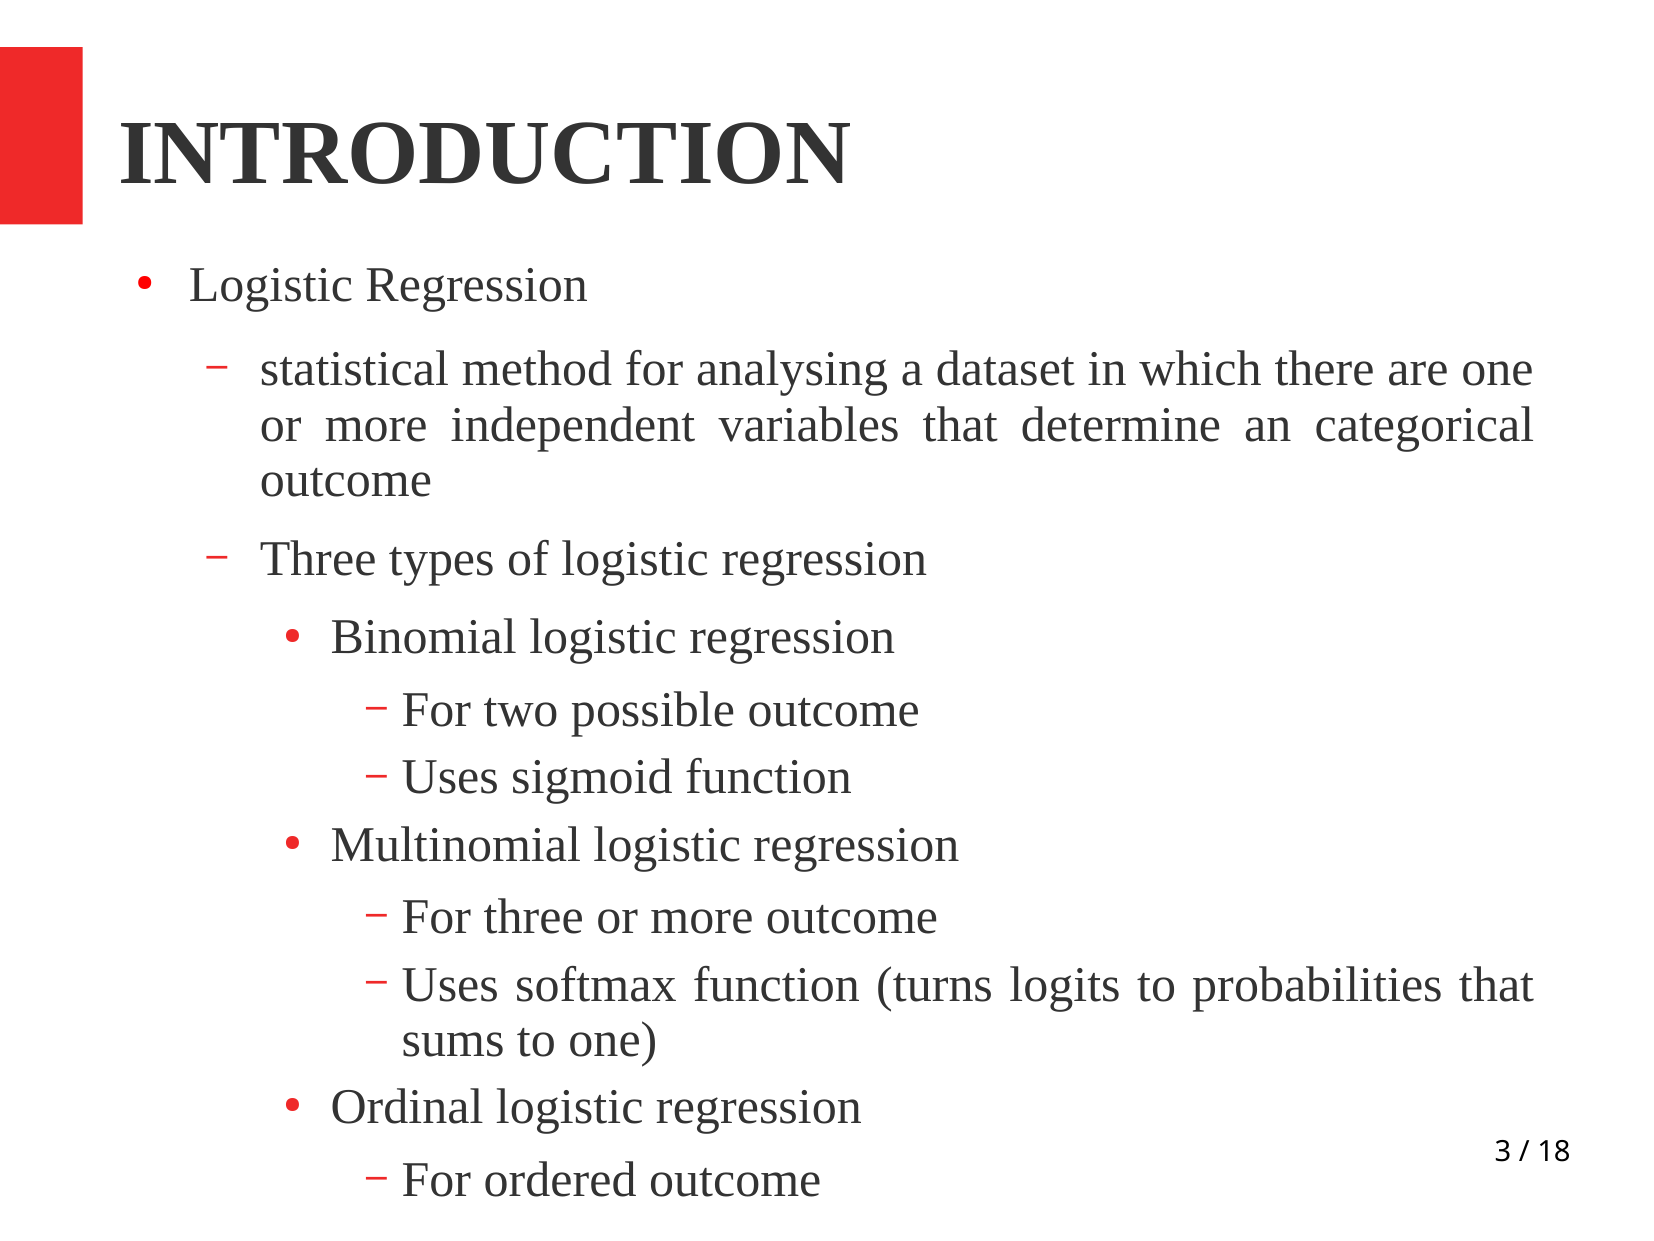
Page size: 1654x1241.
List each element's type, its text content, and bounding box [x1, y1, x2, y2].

list Logistic Regression statistical method for analysing a dataset in which there are one or more independent variables that determine an categorical outcome Three types of logistic regression Binomial logistic regression For two possible outcome Uses sigmoid function Multinomial logistic regression For three or more outcome Uses softmax function (turns logits to probabilities that sums to one) Ordinal logistic regression For ordered outcome [118, 256, 1536, 1186]
title INTRODUCTION [118, 49, 1571, 257]
